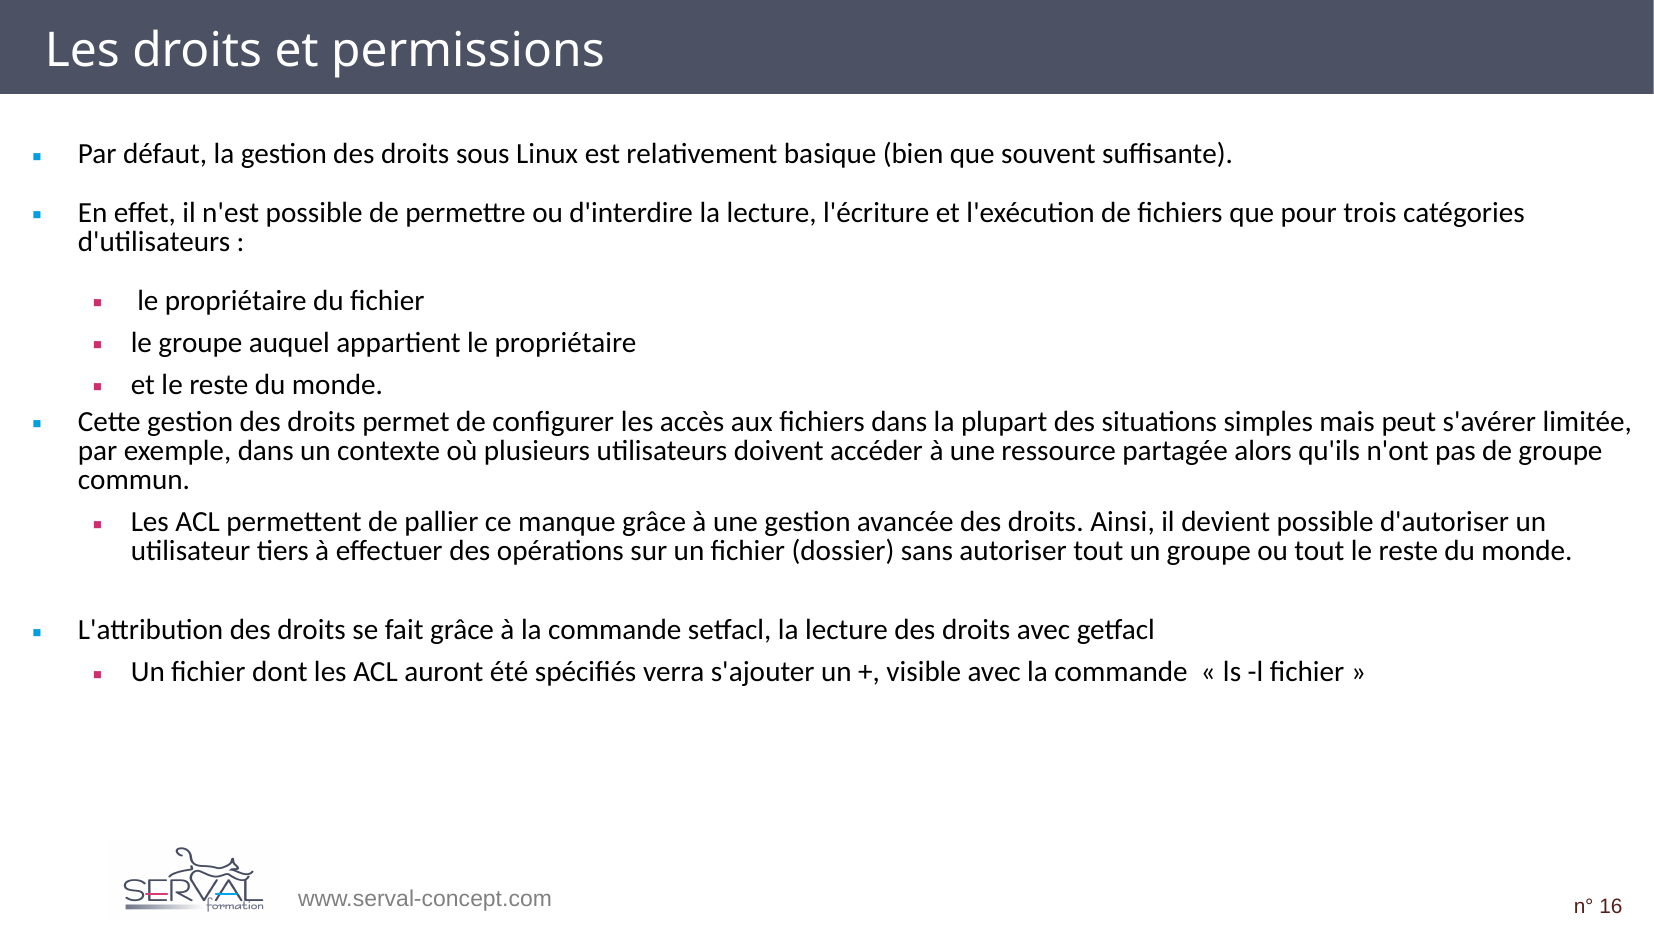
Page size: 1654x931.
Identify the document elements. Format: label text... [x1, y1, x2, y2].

picture [110, 839, 279, 921]
list Par défaut, la gestion des droits sous Linux est relativement basique (bien que souvent suffisante). En effet, il n'est possible de permettre ou d'interdire la lecture, l'écriture et l'exécution de fichiers que pour trois catégories d'utilisateurs : le propriétaire du fichier le groupe auquel appartient le propriétaire et le reste du monde. Cette gestion des droits permet de configurer les accès aux fichiers dans la plupart des situations simples mais peut s'avérer limitée, par exemple, dans un contexte où plusieurs utilisateurs doivent accéder à une ressource partagée alors qu'ils n'ont pas de groupe commun. Les ACL permettent de pallier ce manque grâce à une gestion avancée des droits. Ainsi, il devient possible d'autoriser un utilisateur tiers à effectuer des opérations sur un fichier (dossier) sans autoriser tout un groupe ou tout le reste du monde. L'attribution des droits se fait grâce à la commande setfacl, la lecture des droits avec getfacl Un fichier dont les ACL auront été spécifiés verra s'ajouter un +, visible avec la commande « ls -l fichier » [32, 141, 1635, 824]
title Les droits et permissions [32, 0, 1635, 94]
